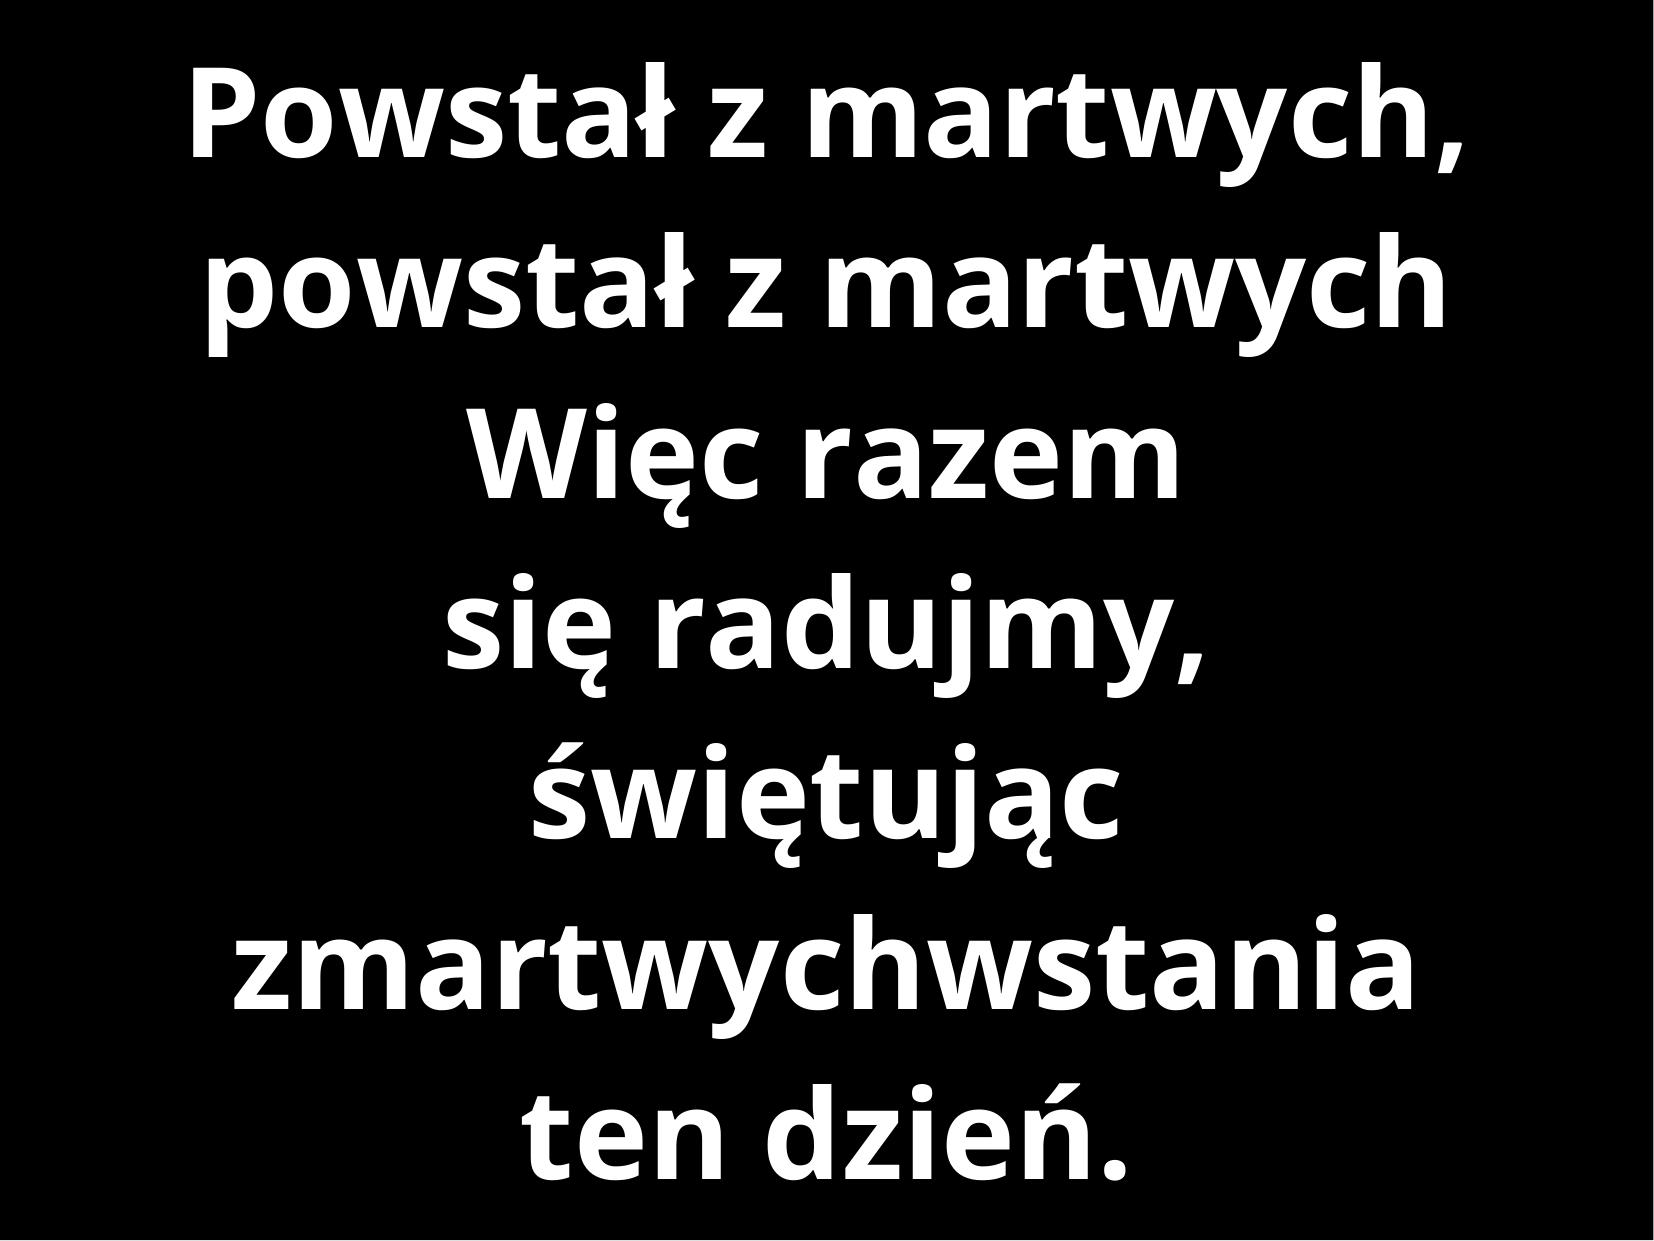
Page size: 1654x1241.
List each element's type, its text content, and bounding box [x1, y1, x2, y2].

title Powstał z martwych, powstał z martwych Więc razem się radujmy, świętując zmartwychwstania ten dzień. [0, 0, 1654, 1241]
